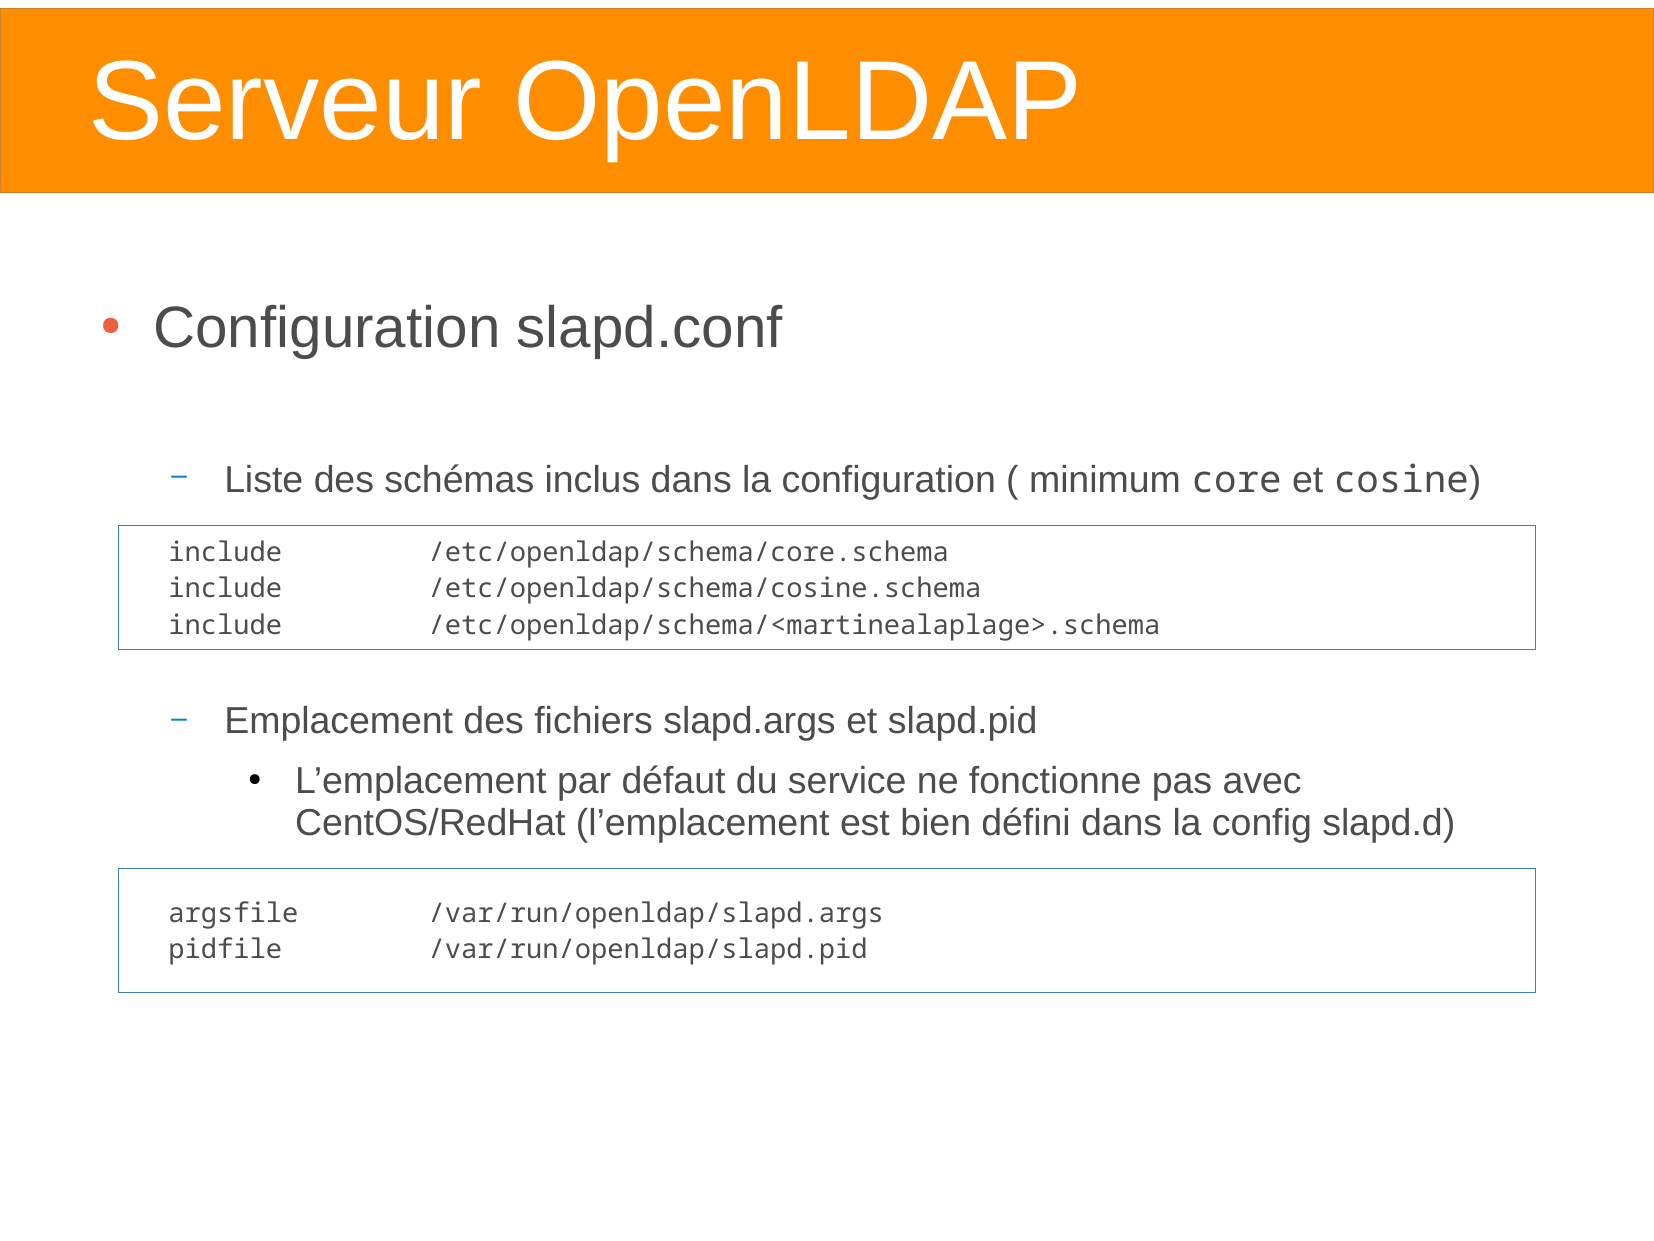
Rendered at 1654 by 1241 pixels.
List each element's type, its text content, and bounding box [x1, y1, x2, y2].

title Serveur OpenLDAP [0, 8, 1654, 193]
list Configuration slapd.conf Liste des schémas inclus dans la configuration ( minimum core et cosine) Emplacement des fichiers slapd.args et slapd.pid L’emplacement par défaut du service ne fonctionne pas avec CentOS/RedHat (l’emplacement est bien défini dans la config slapd.d) [82, 295, 1571, 1182]
text_box argsfile /var/run/openldap/slapd.args pidfile /var/run/openldap/slapd.pid [118, 868, 1536, 993]
text_box include /etc/openldap/schema/core.schema include /etc/openldap/schema/cosine.schema include /etc/openldap/schema/<martinealaplage>.schema [118, 525, 1536, 650]
